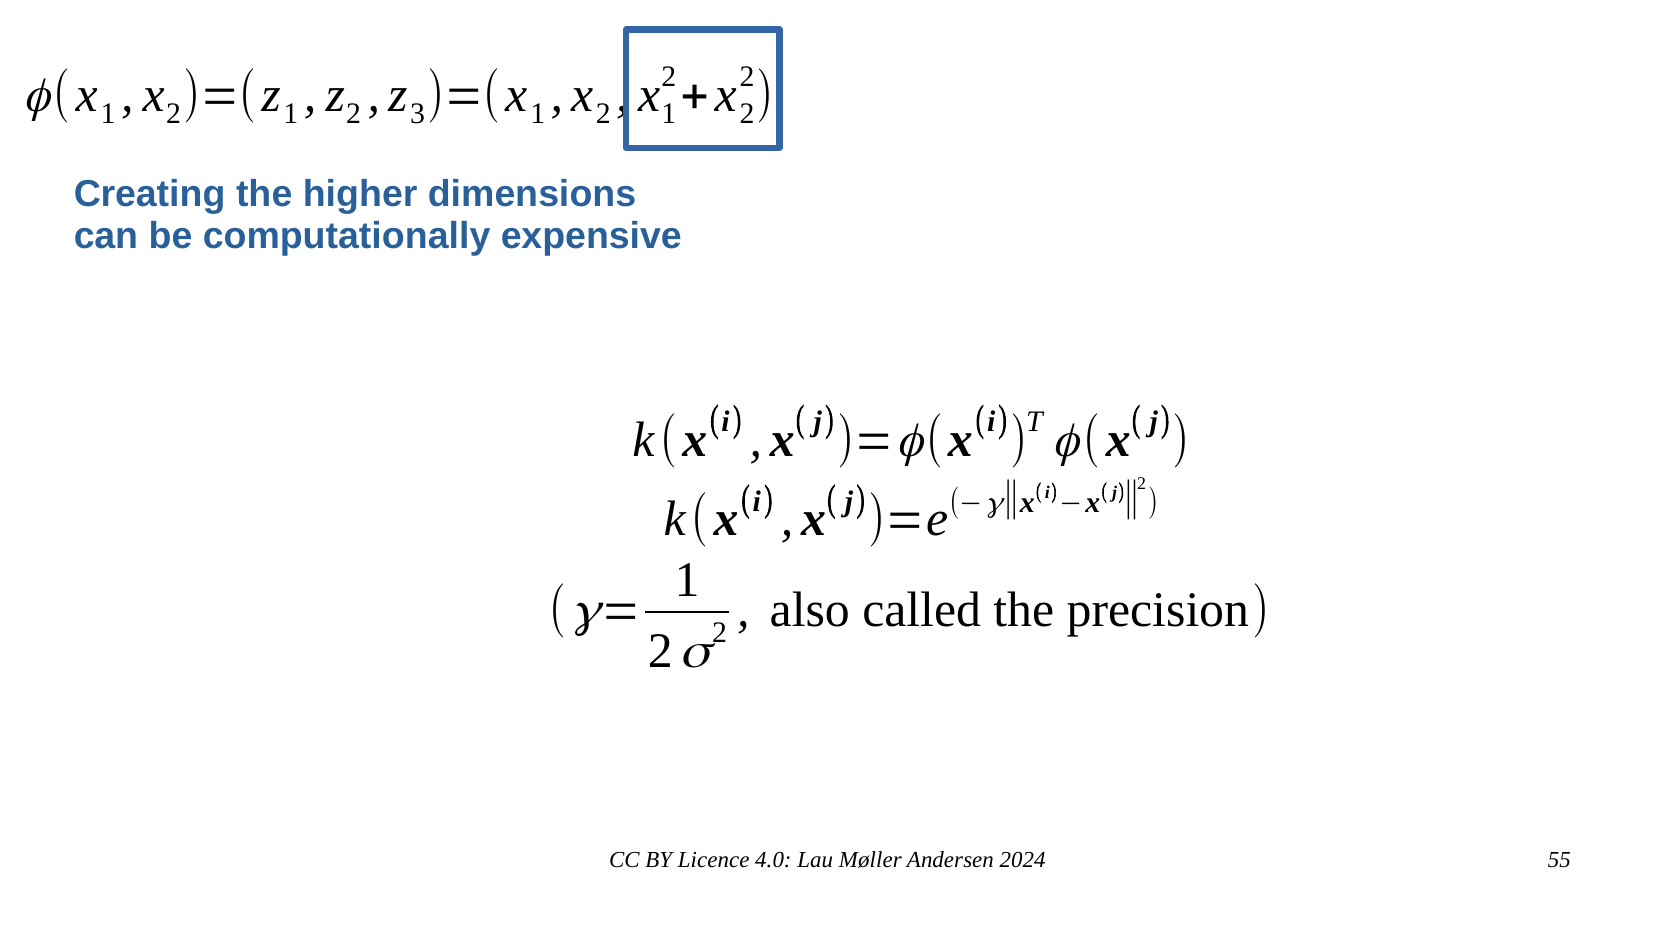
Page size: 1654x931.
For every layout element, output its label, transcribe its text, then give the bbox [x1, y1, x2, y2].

text_box Creating the higher dimensions can be computationally expensive [59, 165, 721, 265]
chart [629, 59, 776, 130]
chart [16, 59, 623, 130]
chart [543, 401, 1276, 679]
